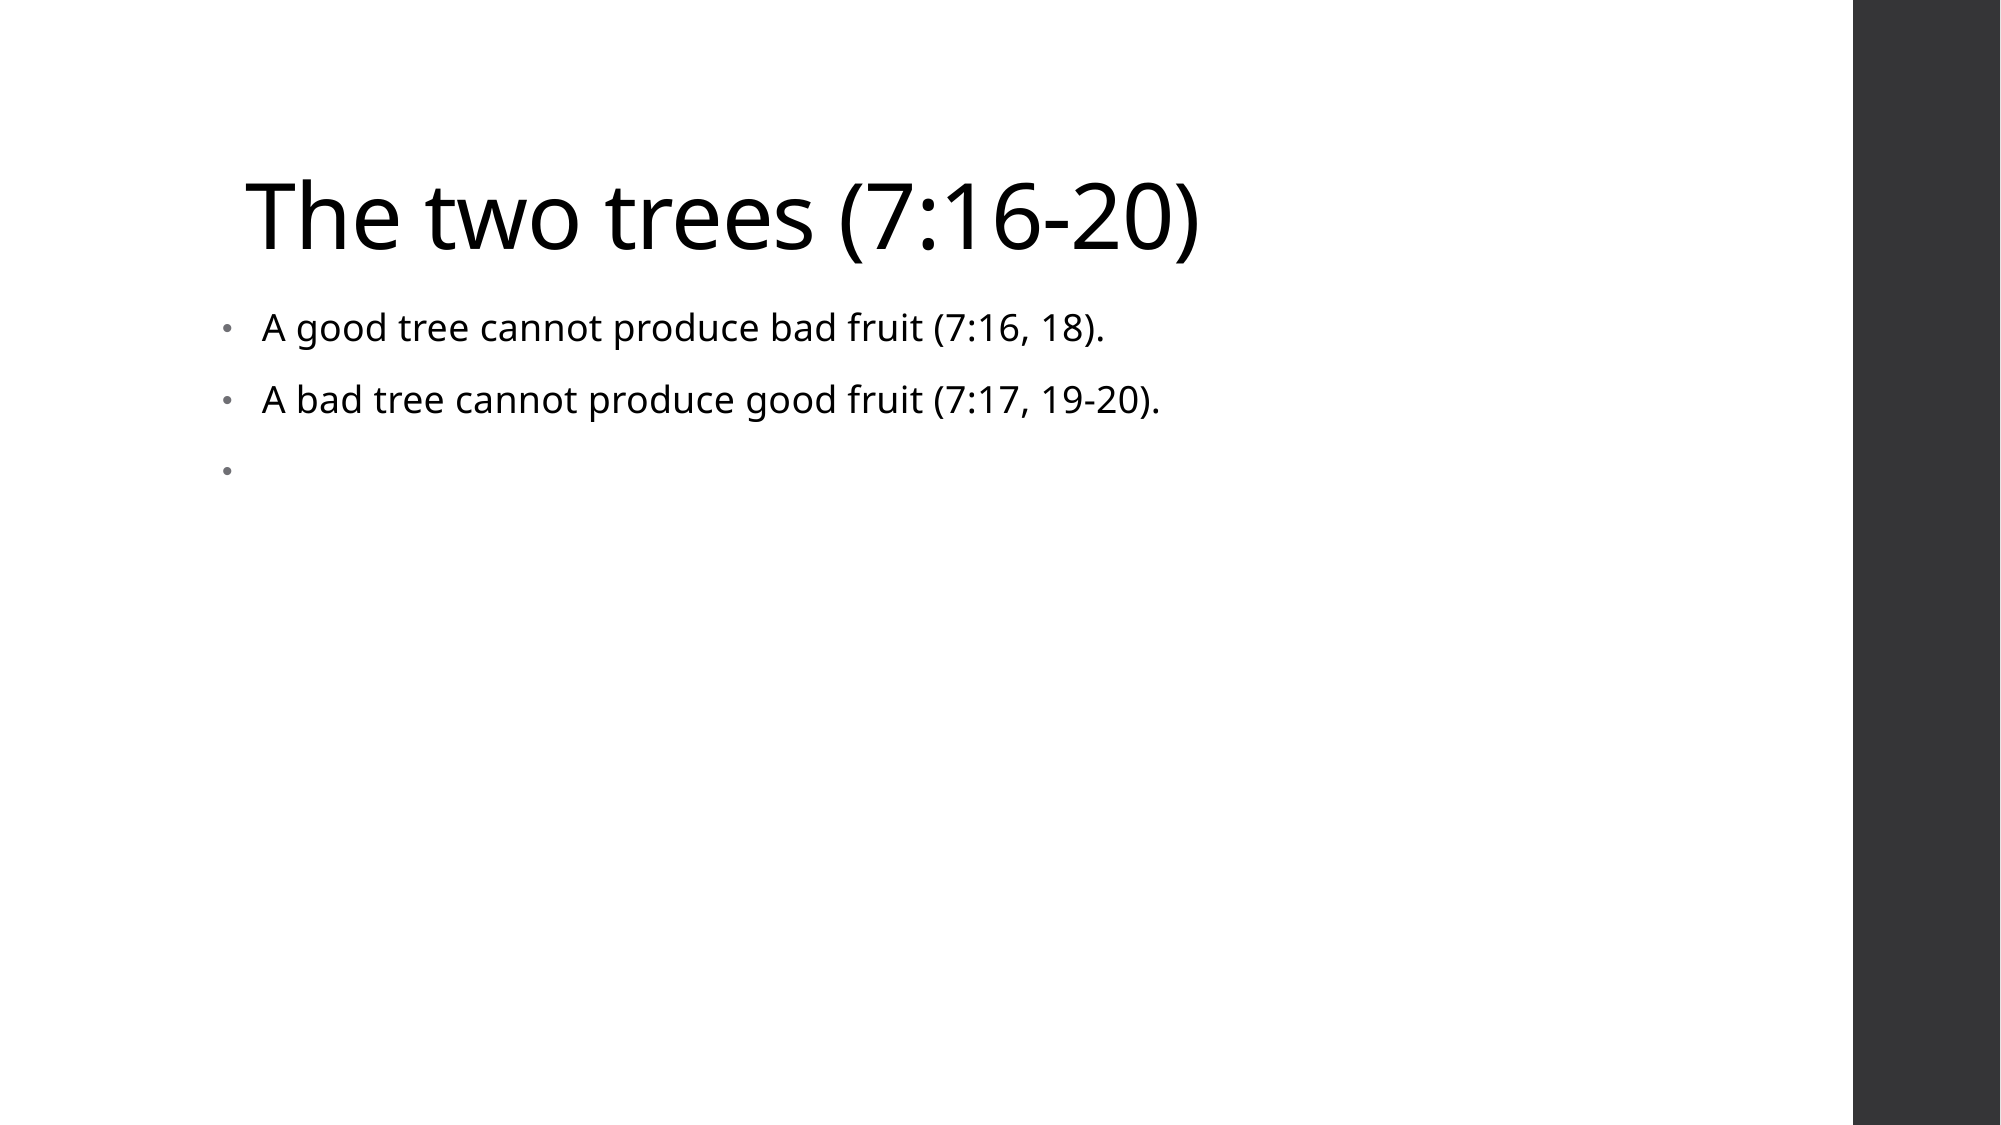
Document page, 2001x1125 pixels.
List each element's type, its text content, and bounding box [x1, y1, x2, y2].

list A good tree cannot produce bad fruit (7:16, 18). A bad tree cannot produce good fruit (7:17, 19-20). [206, 299, 1617, 1014]
title The two trees (7:16-20) [206, 60, 1797, 278]
